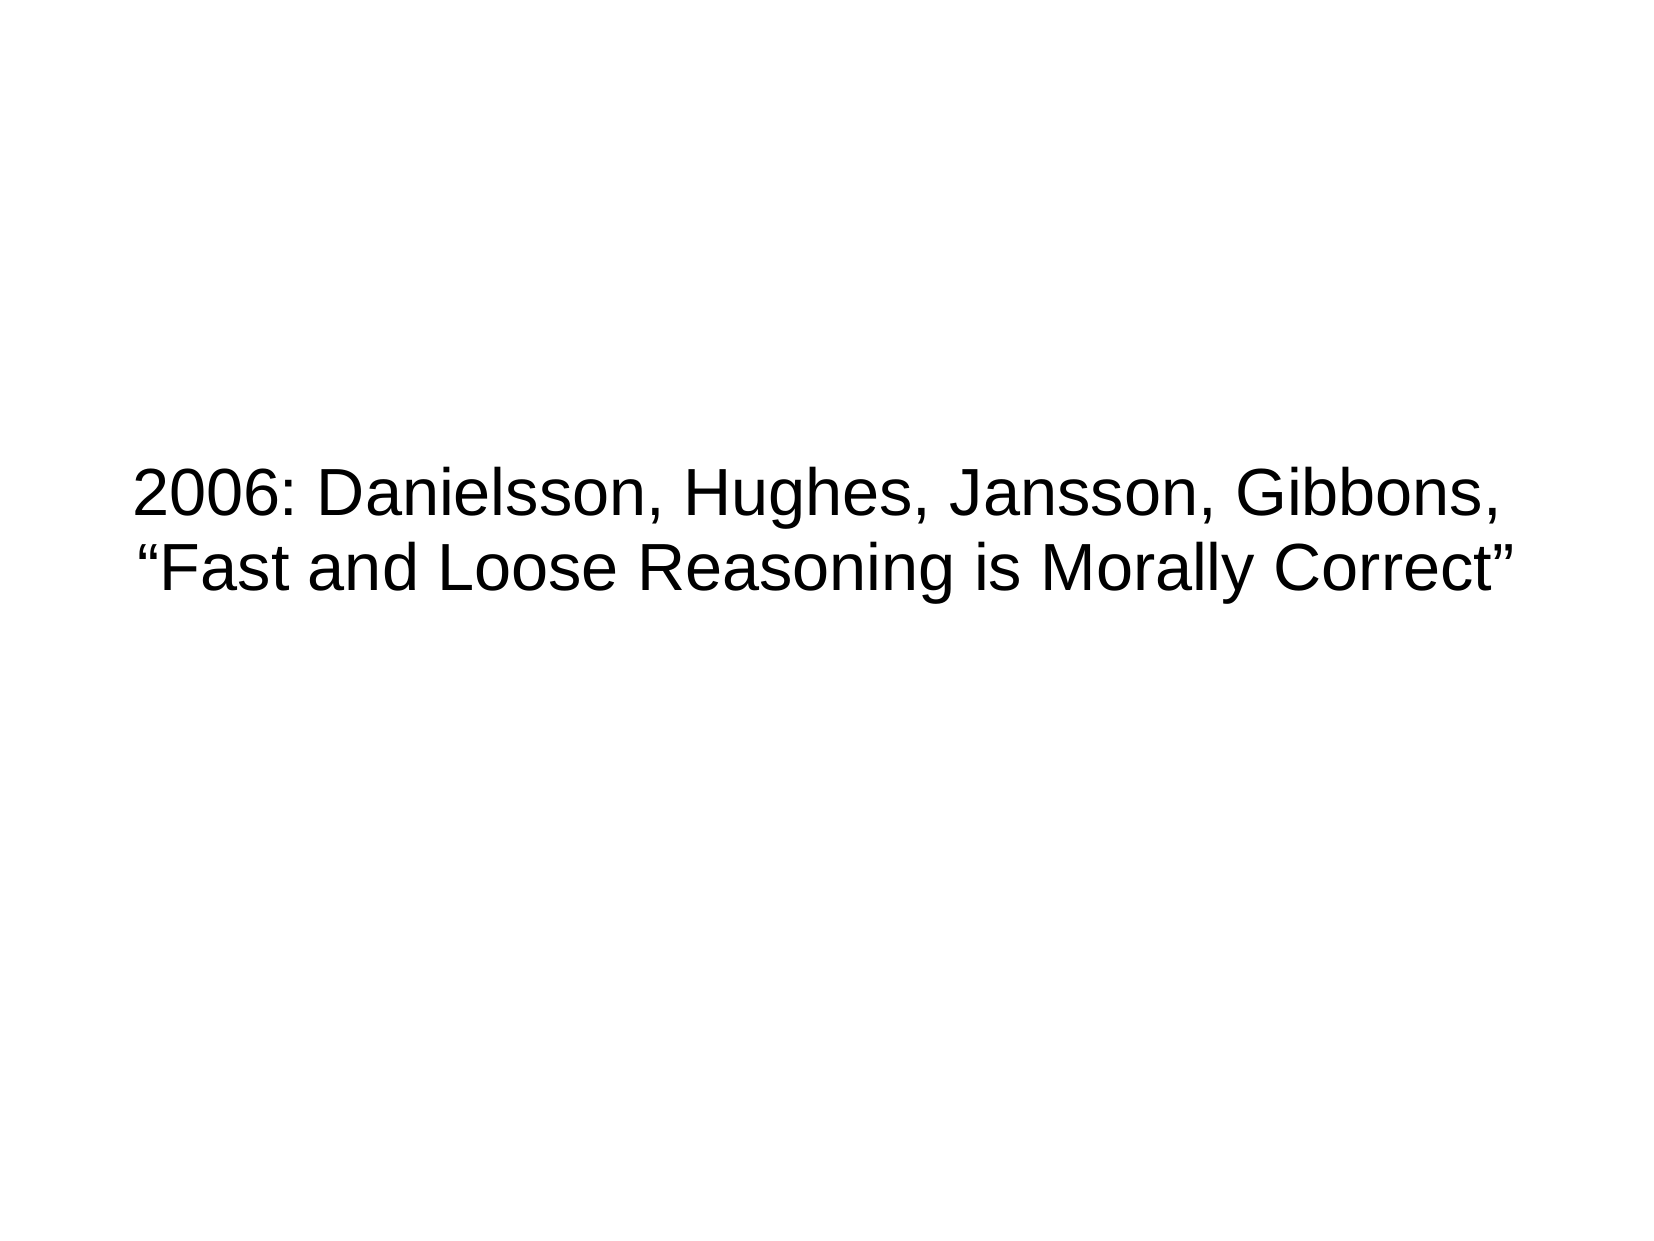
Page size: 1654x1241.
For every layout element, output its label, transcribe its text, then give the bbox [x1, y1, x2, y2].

subtitle 2006: Danielsson, Hughes, Jansson, Gibbons, “Fast and Loose Reasoning is Morally Correct” [82, 49, 1571, 1010]
